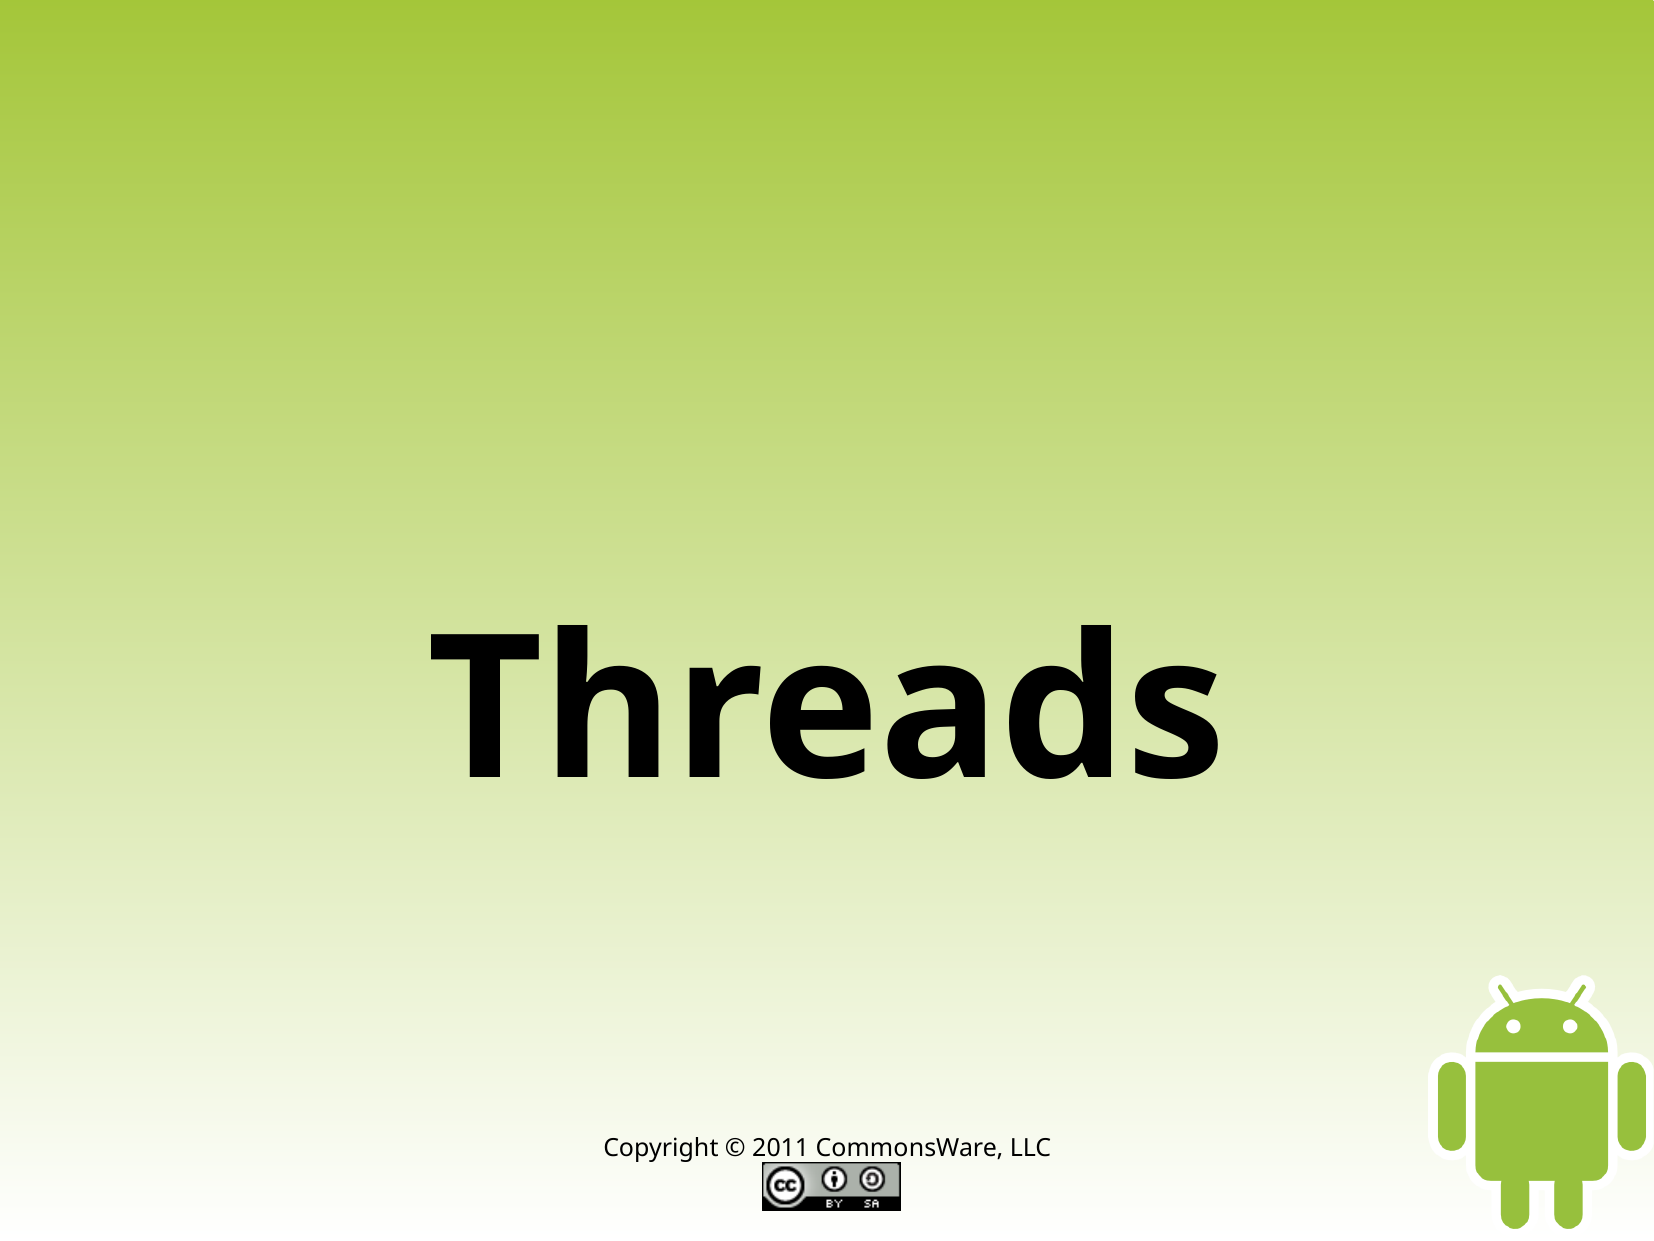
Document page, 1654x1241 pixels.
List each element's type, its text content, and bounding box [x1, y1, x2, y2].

subtitle Threads [82, 290, 1571, 1109]
picture [1428, 975, 1654, 1238]
picture [762, 1162, 901, 1211]
